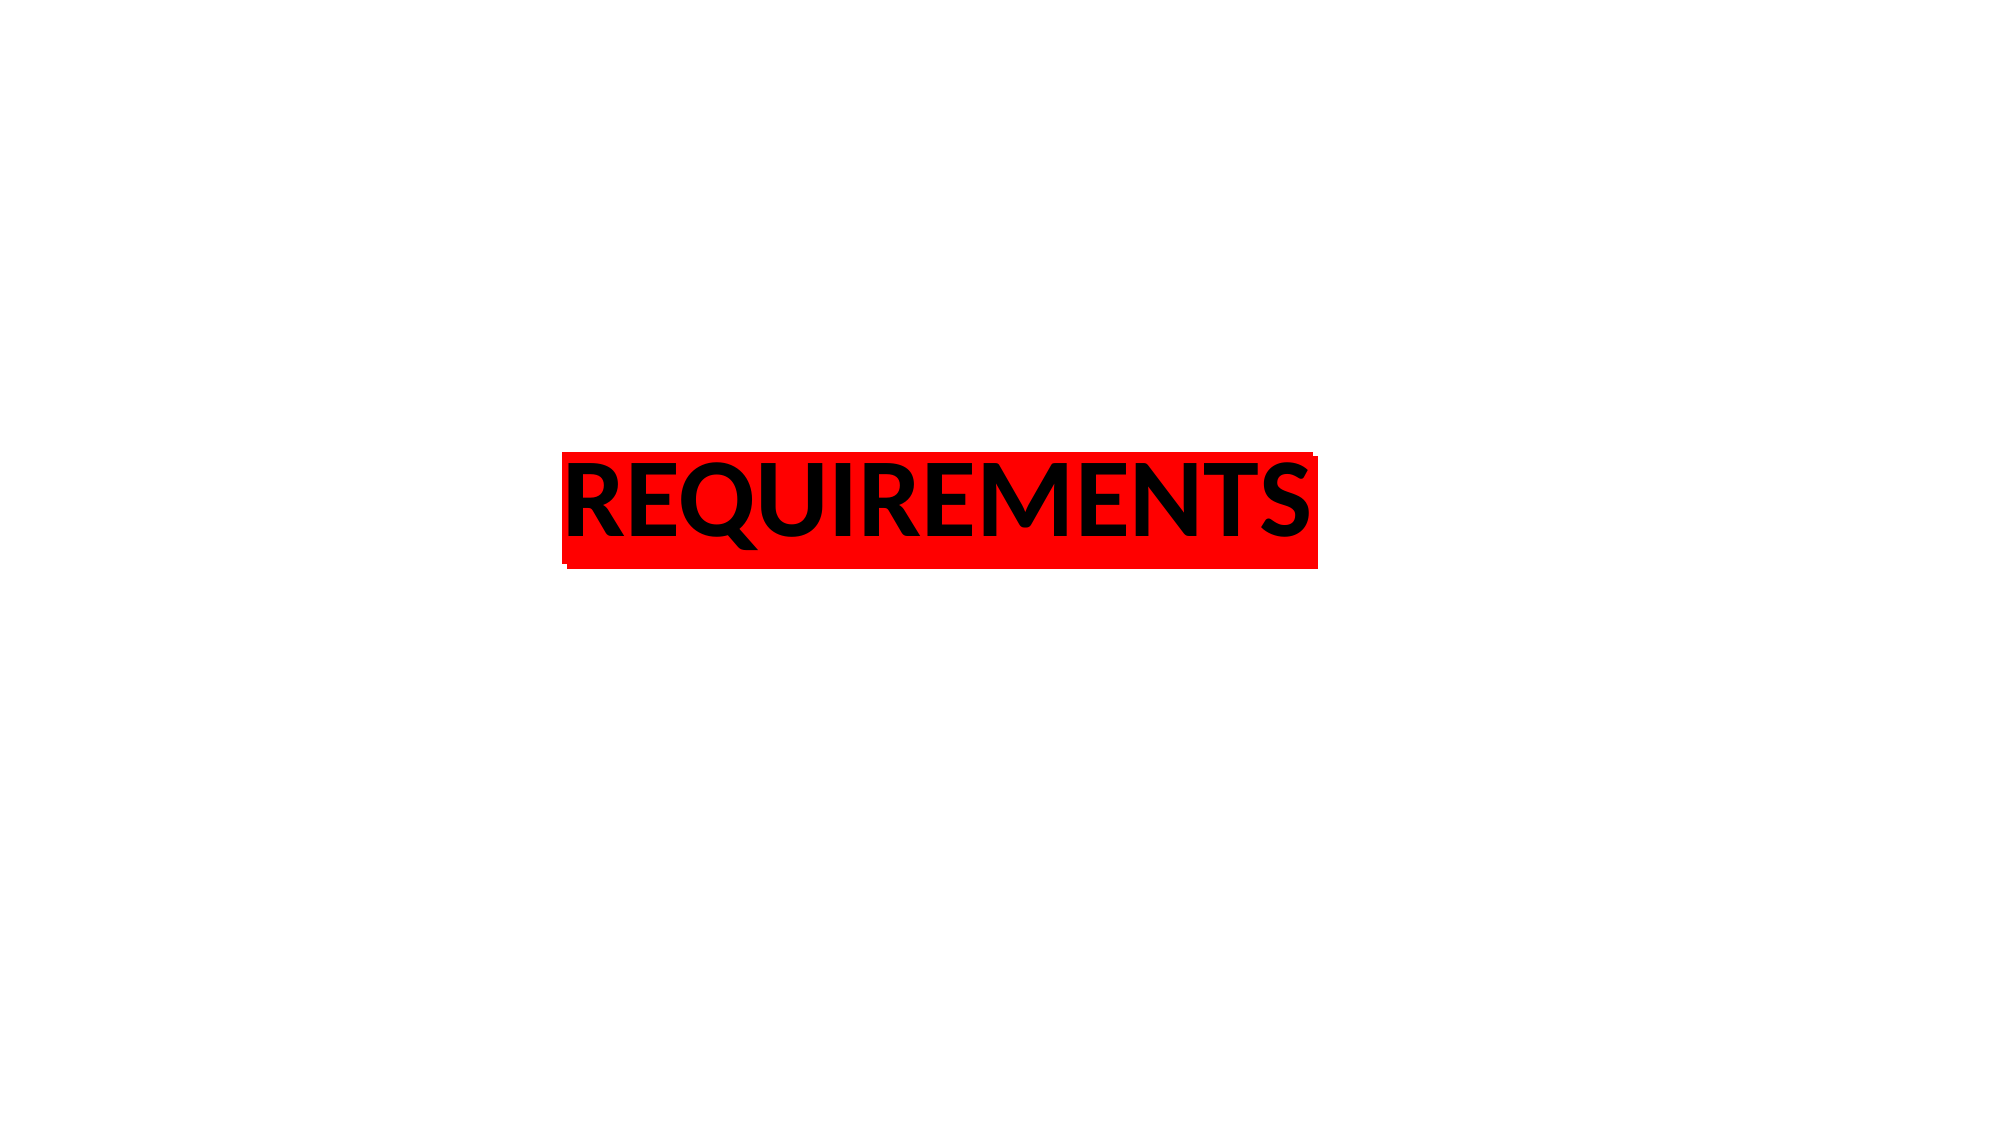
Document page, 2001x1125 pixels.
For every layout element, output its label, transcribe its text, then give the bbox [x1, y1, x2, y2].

title REQUIREMENTS [75, 382, 1801, 601]
